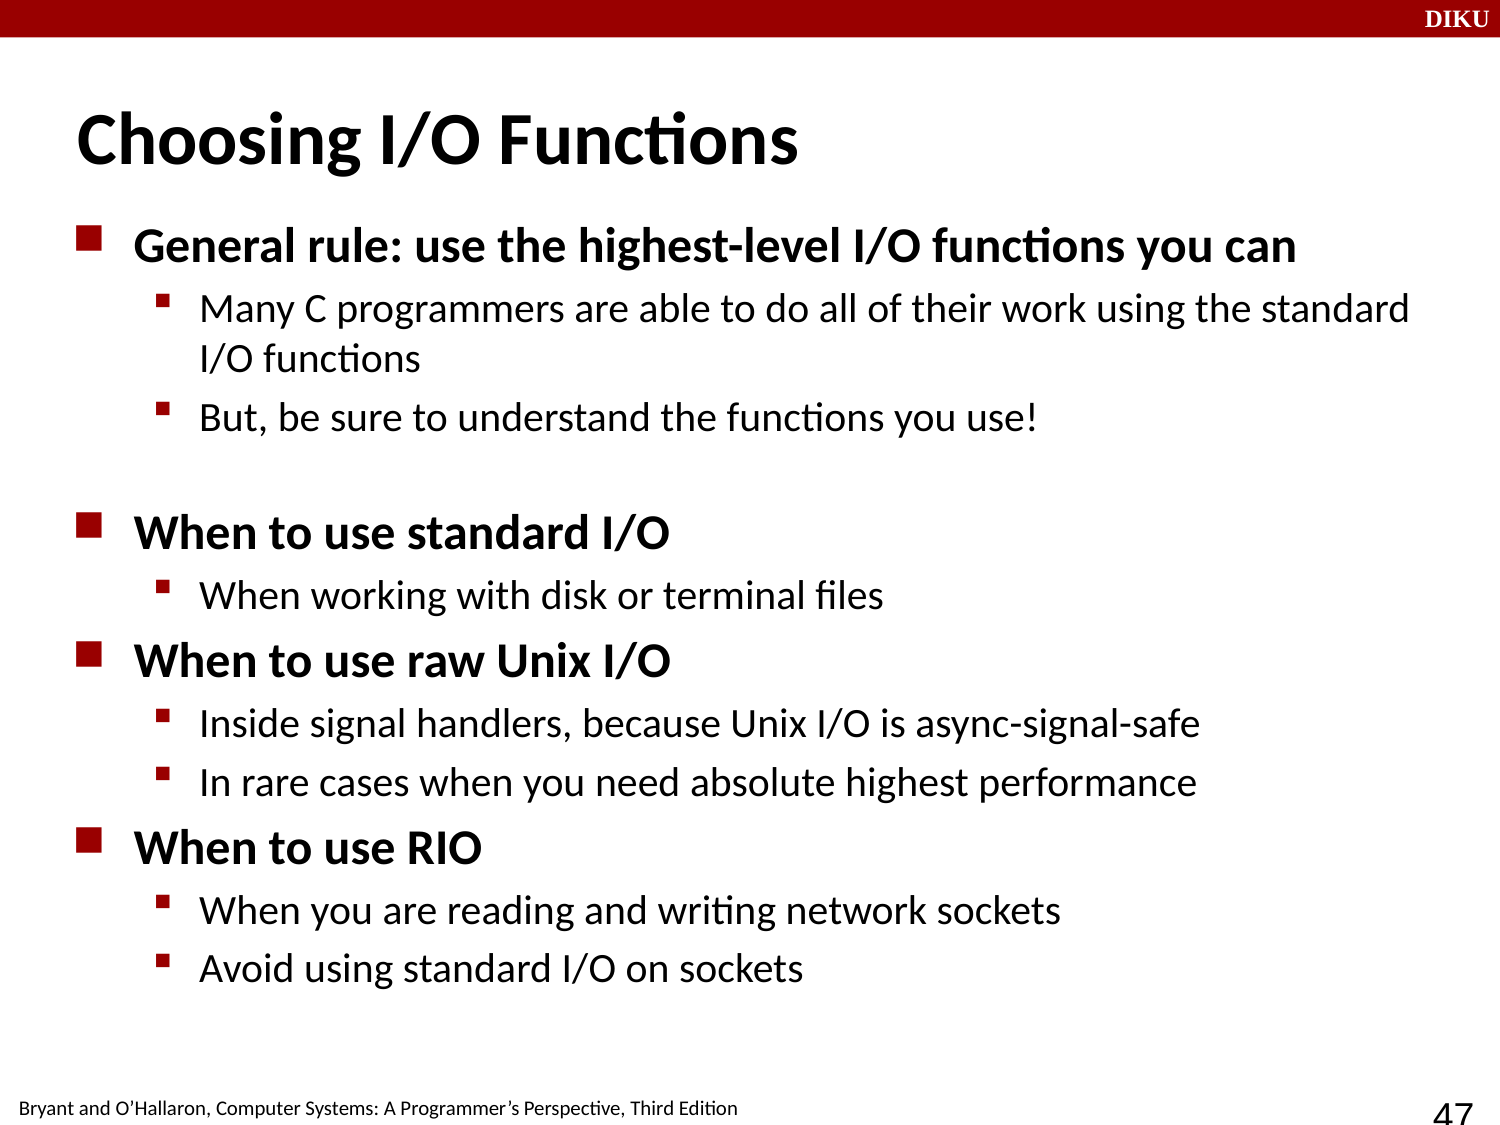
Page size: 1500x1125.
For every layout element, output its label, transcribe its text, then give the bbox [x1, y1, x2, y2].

text_box Choosing I/O Functions [62, 87, 1191, 182]
text_box General rule: use the highest-level I/O functions you can Many C programmers are able to do all of their work using the standard I/O functions But, be sure to understand the functions you use! When to use standard I/O When working with disk or terminal files When to use raw Unix I/O Inside signal handlers, because Unix I/O is async-signal-safe In rare cases when you need absolute highest performance When to use RIO When you are reading and writing network sockets Avoid using standard I/O on sockets [62, 205, 1453, 1063]
